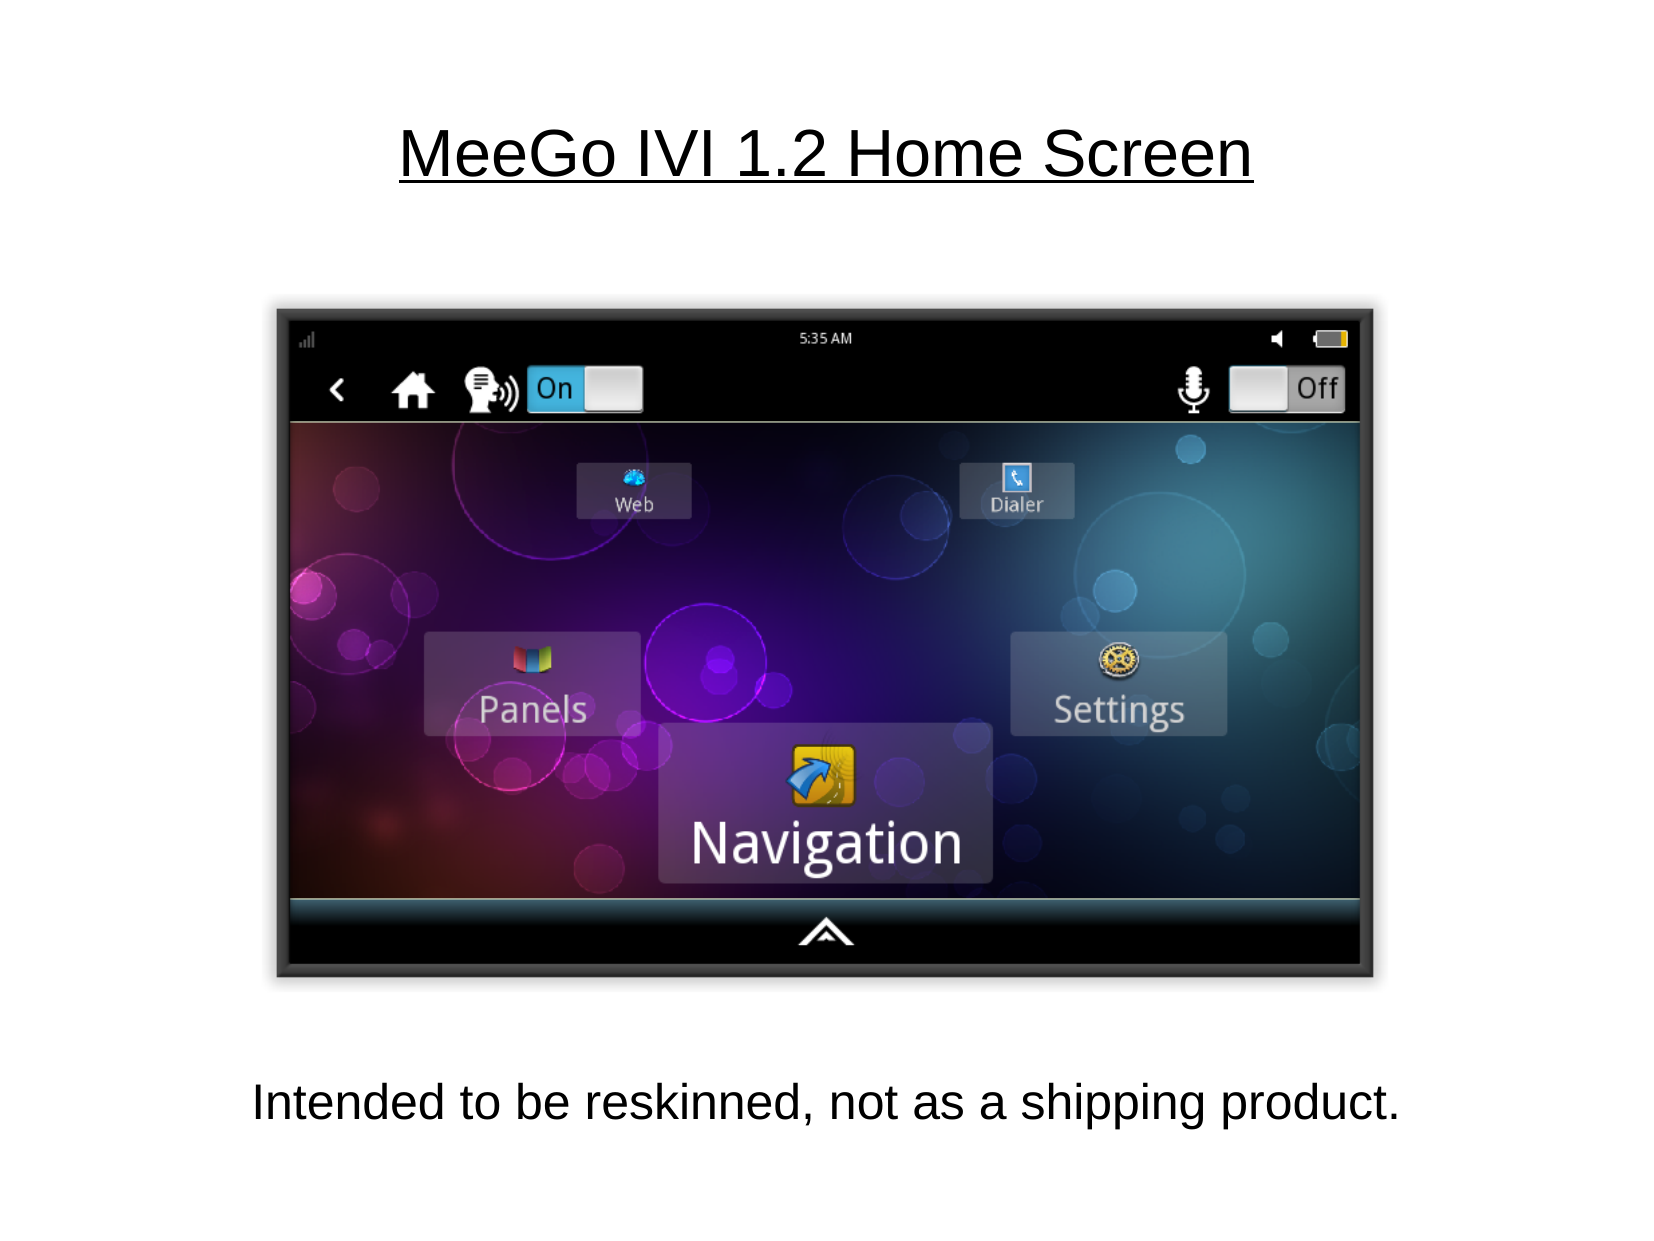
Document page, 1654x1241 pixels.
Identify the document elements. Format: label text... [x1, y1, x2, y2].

title MeeGo IVI 1.2 Home Screen [82, 49, 1571, 257]
picture [226, 262, 1427, 1024]
text_box Intended to be reskinned, not as a shipping product. [236, 1067, 1417, 1138]
